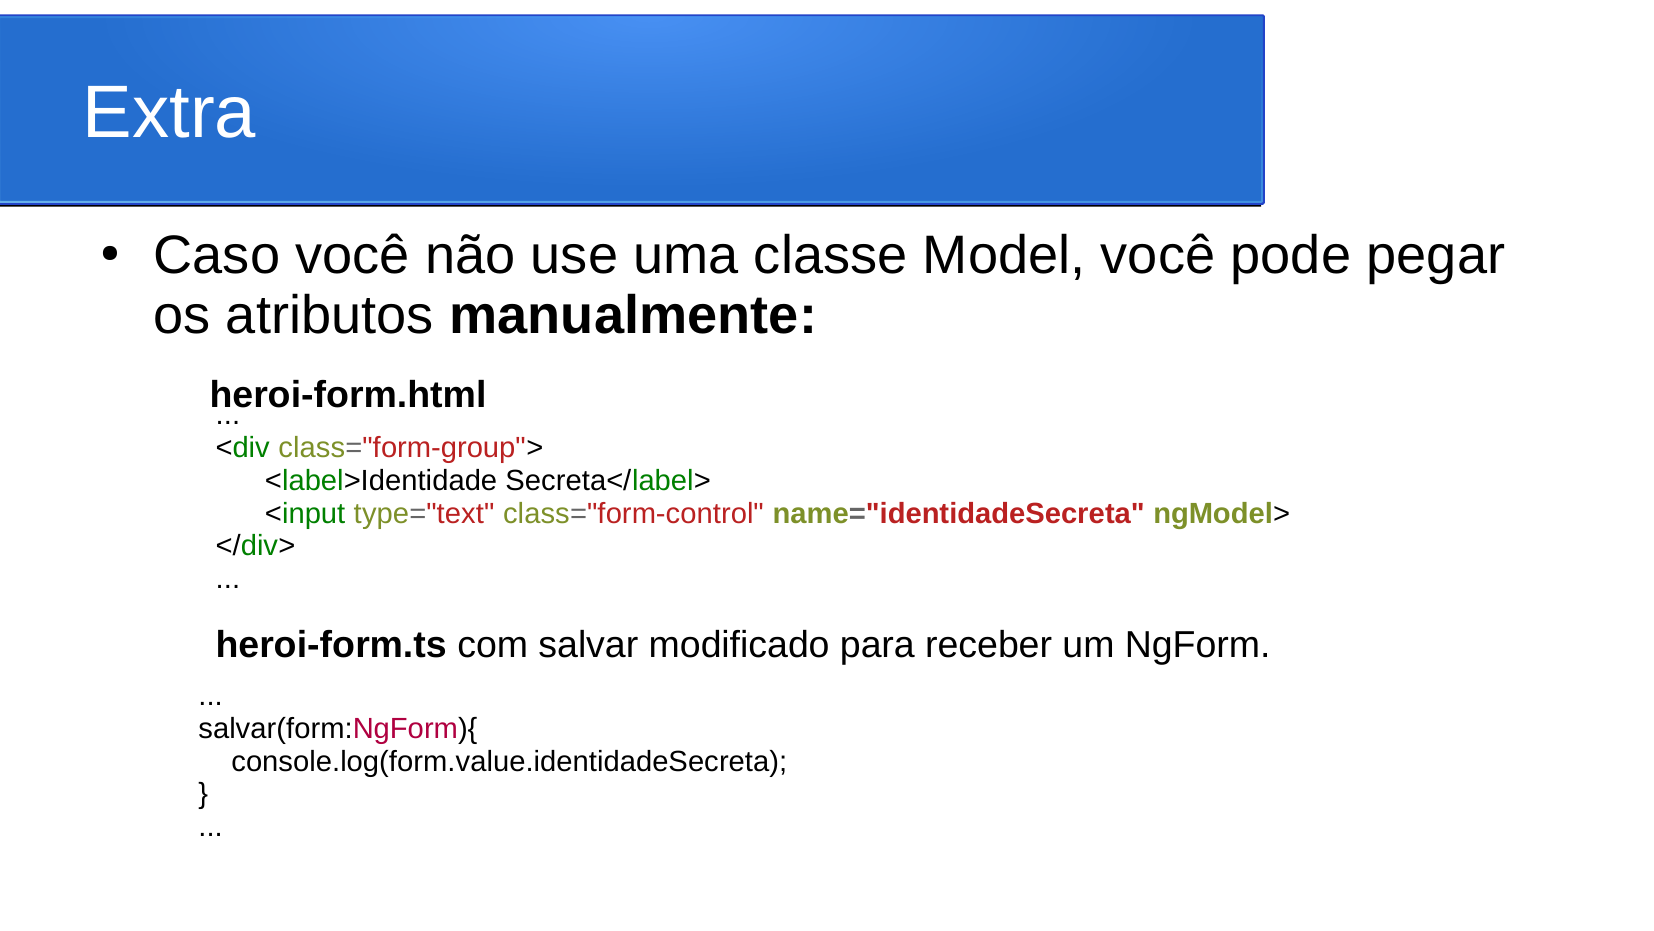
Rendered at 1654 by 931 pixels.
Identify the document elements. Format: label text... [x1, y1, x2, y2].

text_box ... <div class="form-group"> <label>Identidade Secreta</label> <input type="text" class="form-control" name="identidadeSecreta" ngModel> </div> ... [200, 390, 1306, 603]
title Extra [82, 35, 1235, 189]
list Caso você não use uma classe Model, você pode pegar os atributos manualmente: [82, 224, 1571, 764]
text_box heroi-form.ts com salvar modificado para receber um NgForm. [200, 616, 1286, 674]
text_box heroi-form.html [194, 366, 502, 423]
text_box ... salvar(form:NgForm){ console.log(form.value.identidadeSecreta); } ... [183, 671, 804, 851]
